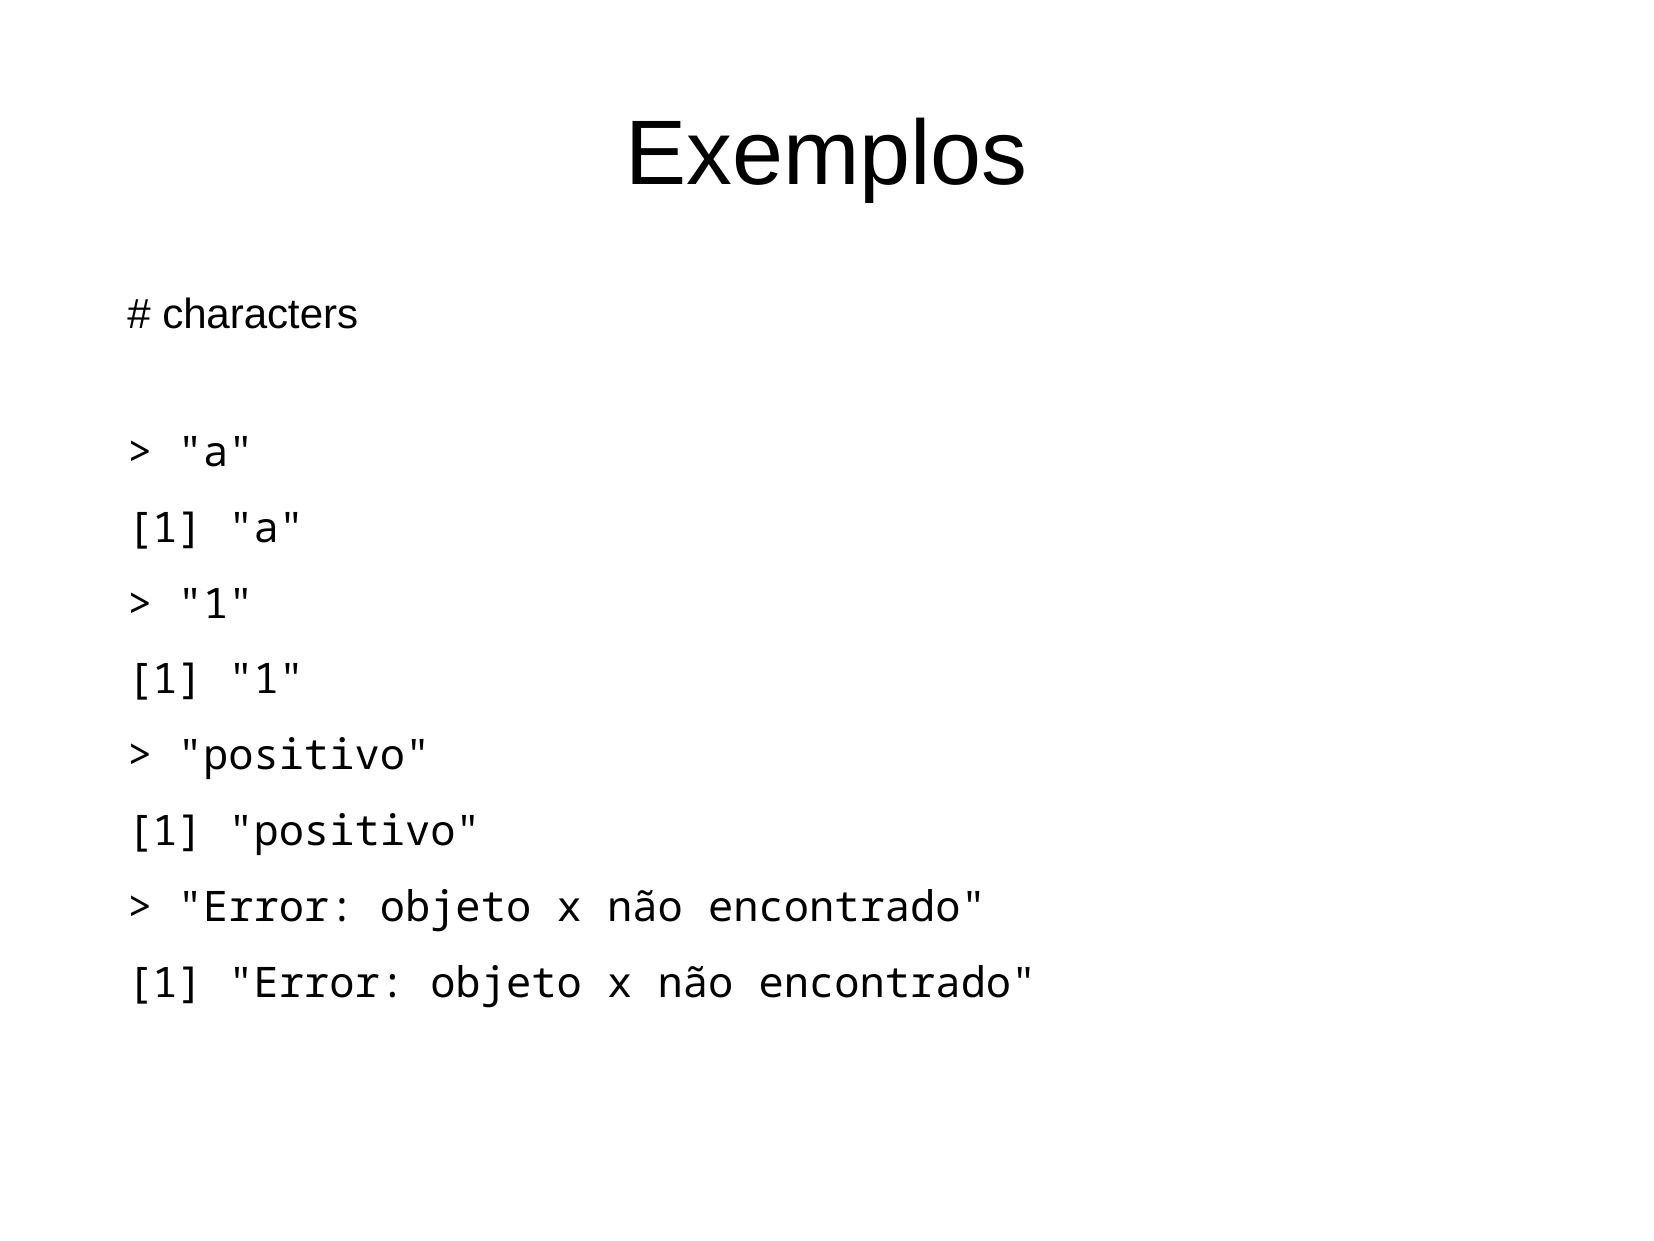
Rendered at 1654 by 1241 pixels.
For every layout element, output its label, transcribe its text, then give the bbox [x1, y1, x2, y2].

list # characters > "a" [1] "a" > "1" [1] "1" > "positivo" [1] "positivo" > "Error: objeto x não encontrado" [1] "Error: objeto x não encontrado" [82, 290, 1571, 1010]
title Exemplos [82, 49, 1571, 257]
